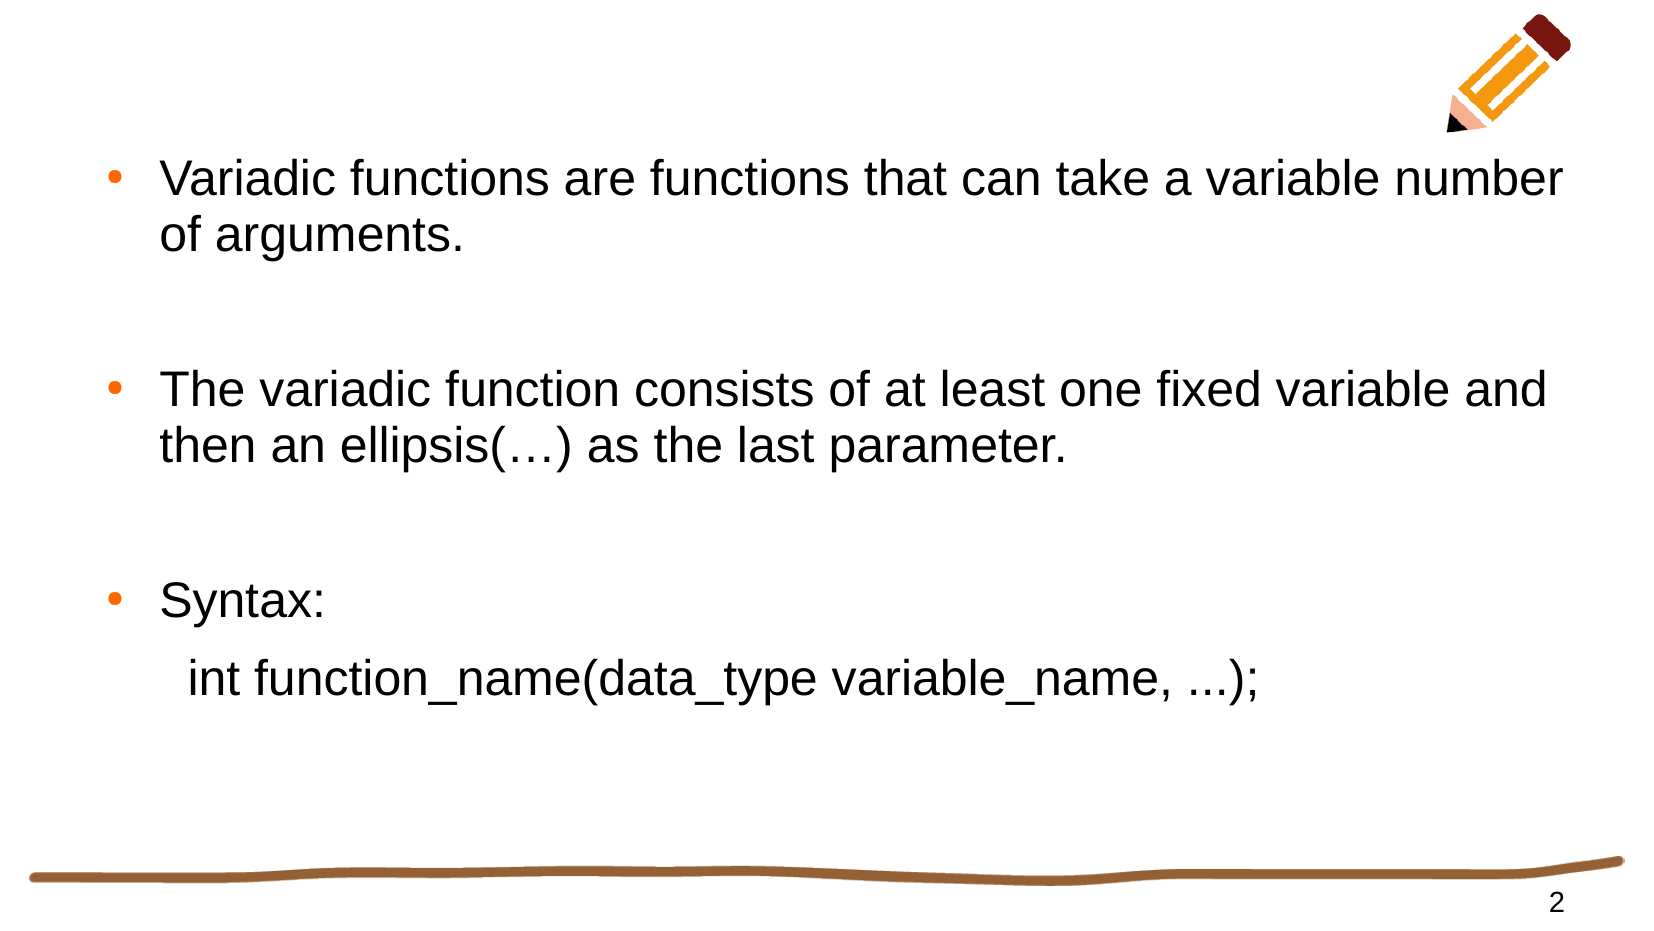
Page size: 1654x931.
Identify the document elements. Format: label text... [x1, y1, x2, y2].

picture [1446, 14, 1571, 133]
list Variadic functions are functions that can take a variable number of arguments. The variadic function consists of at least one fixed variable and then an ellipsis(…) as the last parameter. Syntax: int function_name(data_type variable_name, ...); [88, 150, 1613, 857]
picture [29, 856, 1625, 886]
